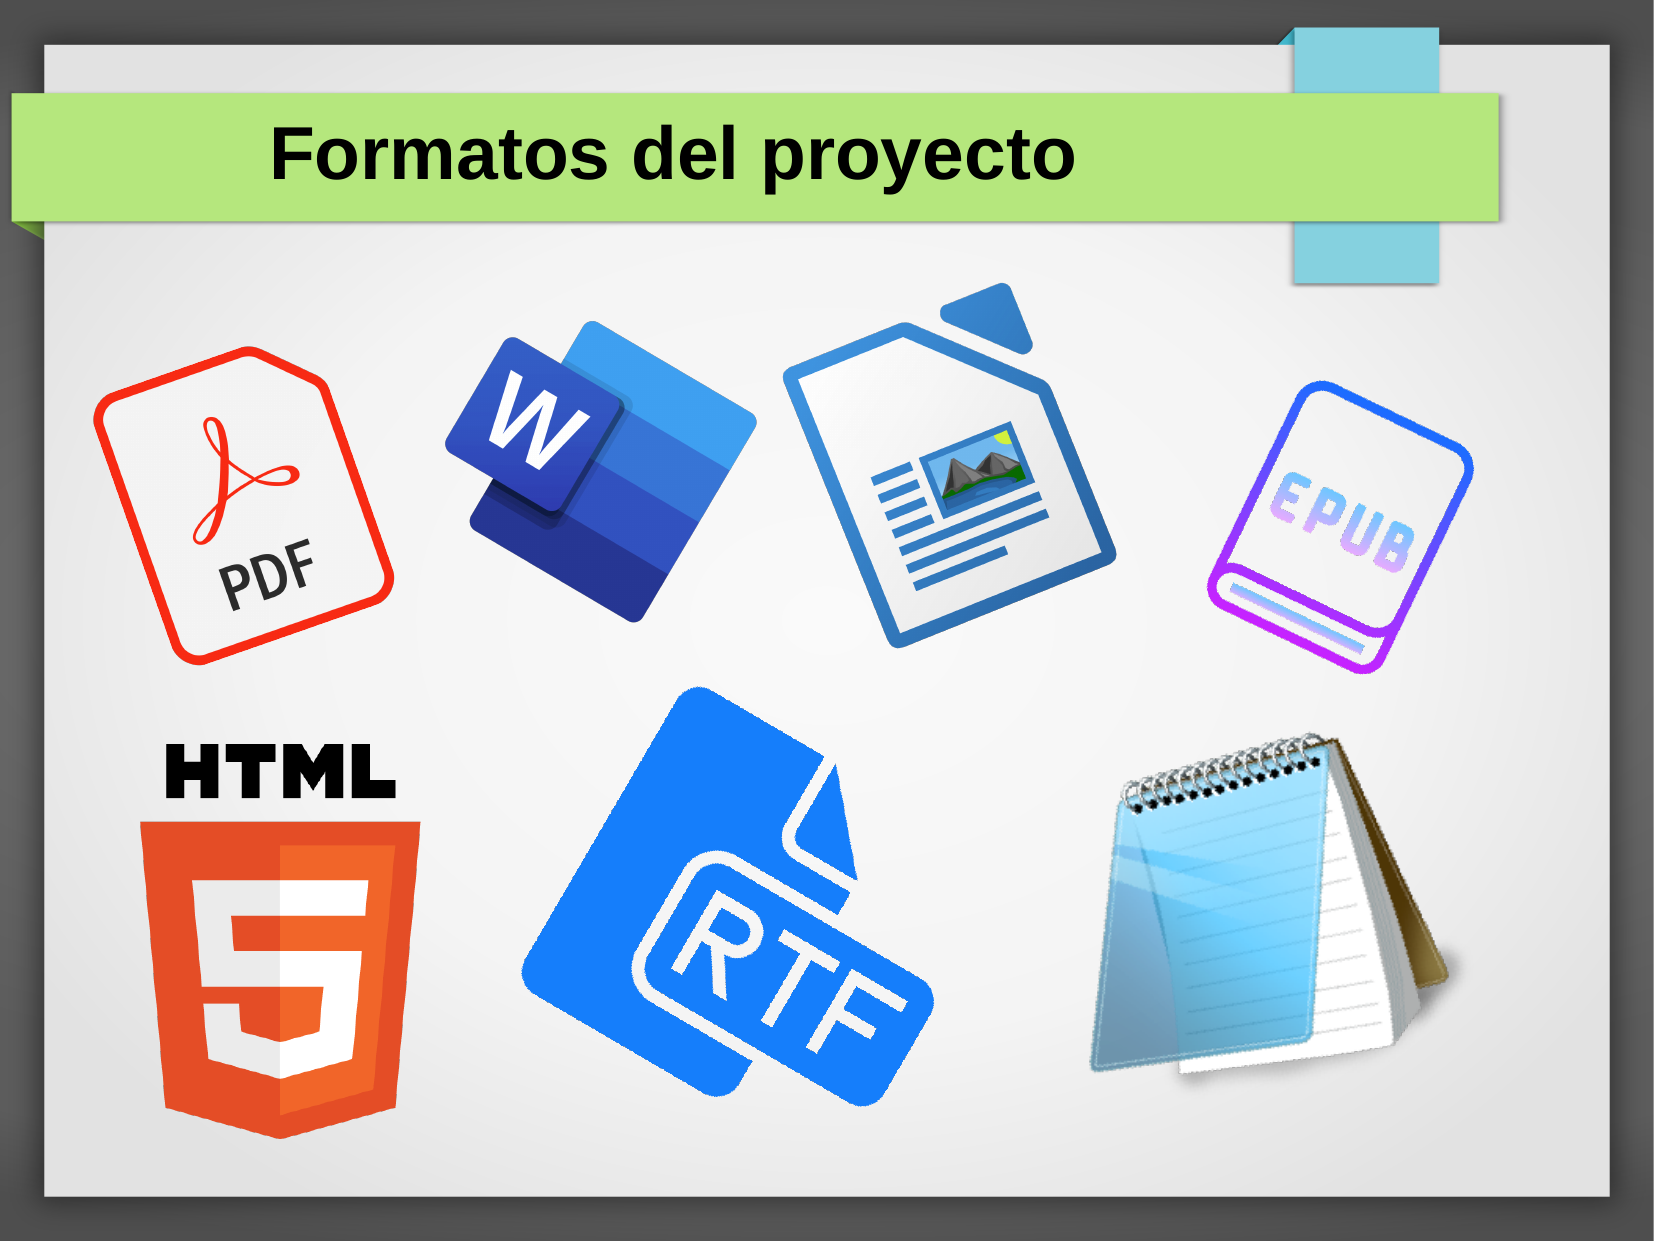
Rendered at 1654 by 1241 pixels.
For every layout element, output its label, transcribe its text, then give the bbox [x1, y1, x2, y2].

picture [0, 0, 1654, 1241]
title Formatos del proyecto [82, 94, 1264, 213]
